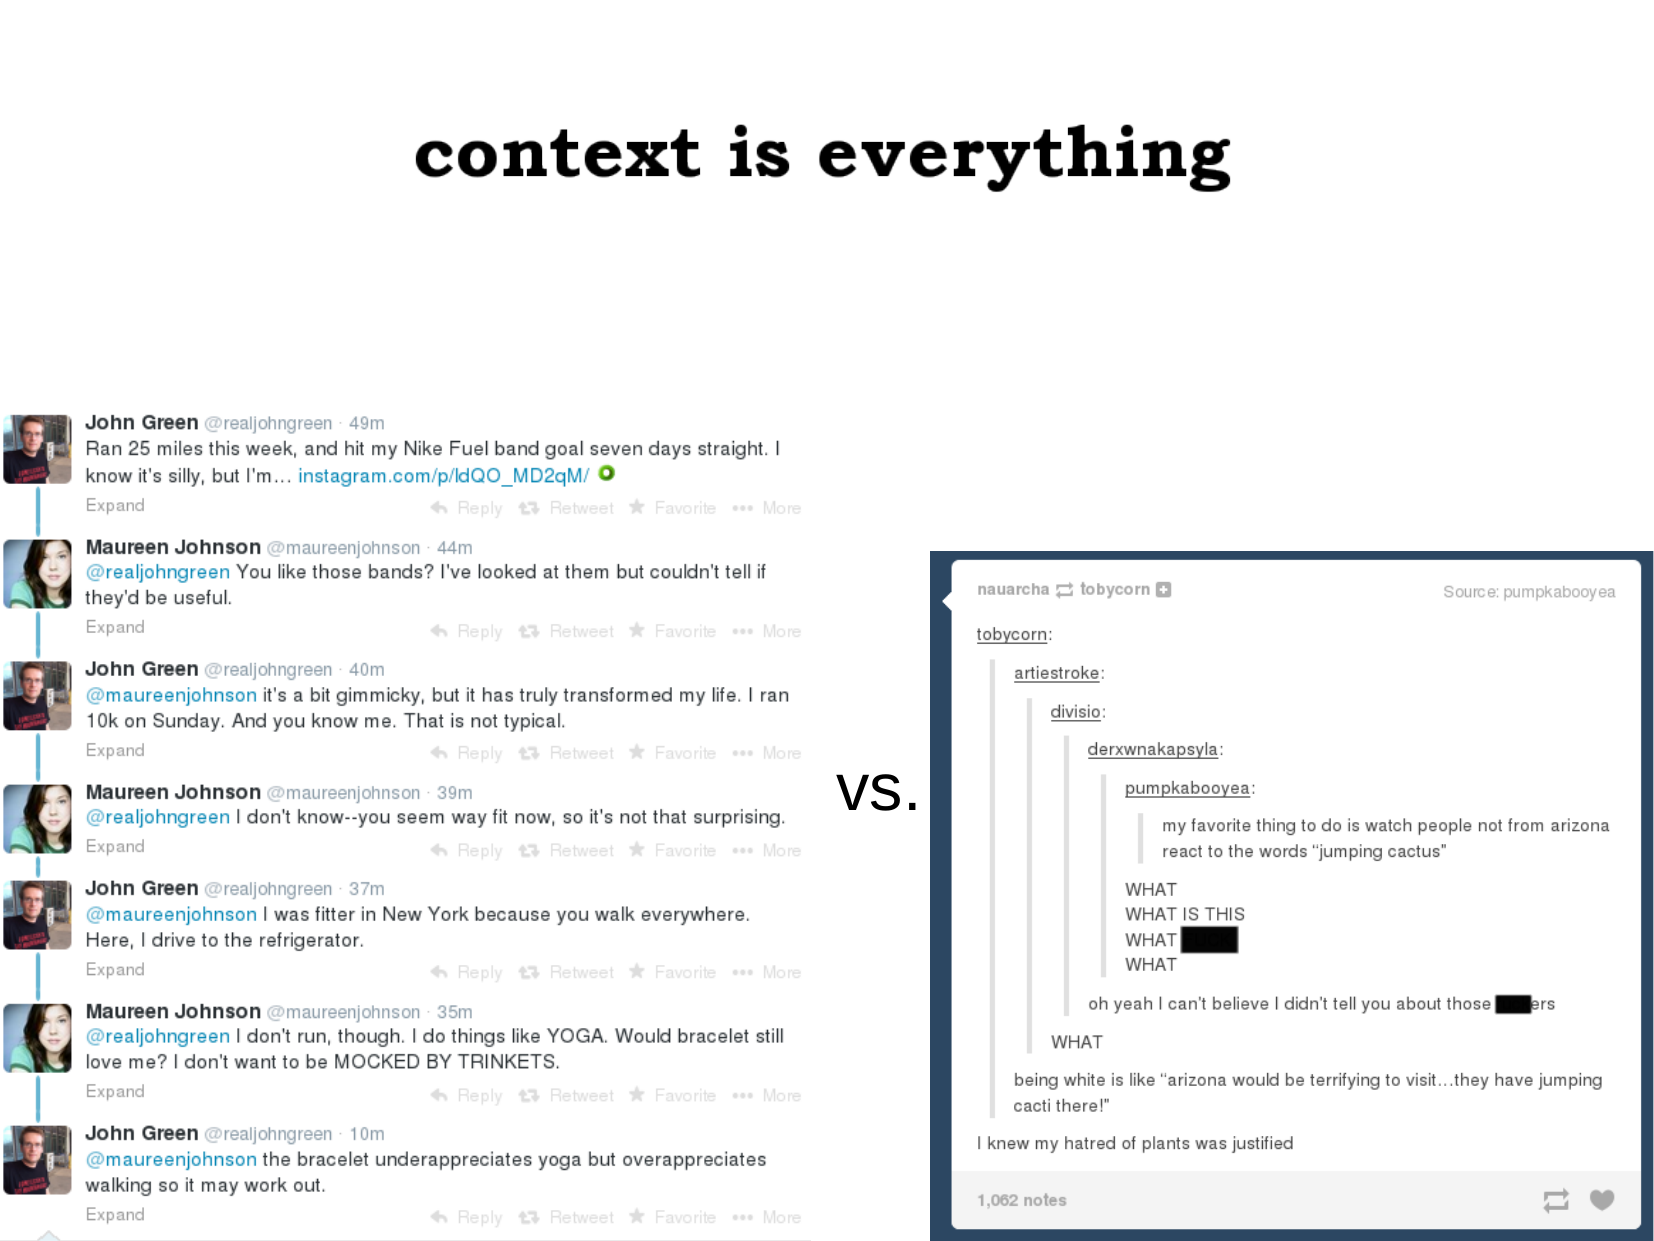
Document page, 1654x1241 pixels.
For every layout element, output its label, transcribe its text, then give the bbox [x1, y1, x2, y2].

picture [0, 398, 811, 1241]
picture [930, 551, 1654, 1241]
list vs. [811, 750, 930, 946]
picture [405, 98, 1265, 208]
